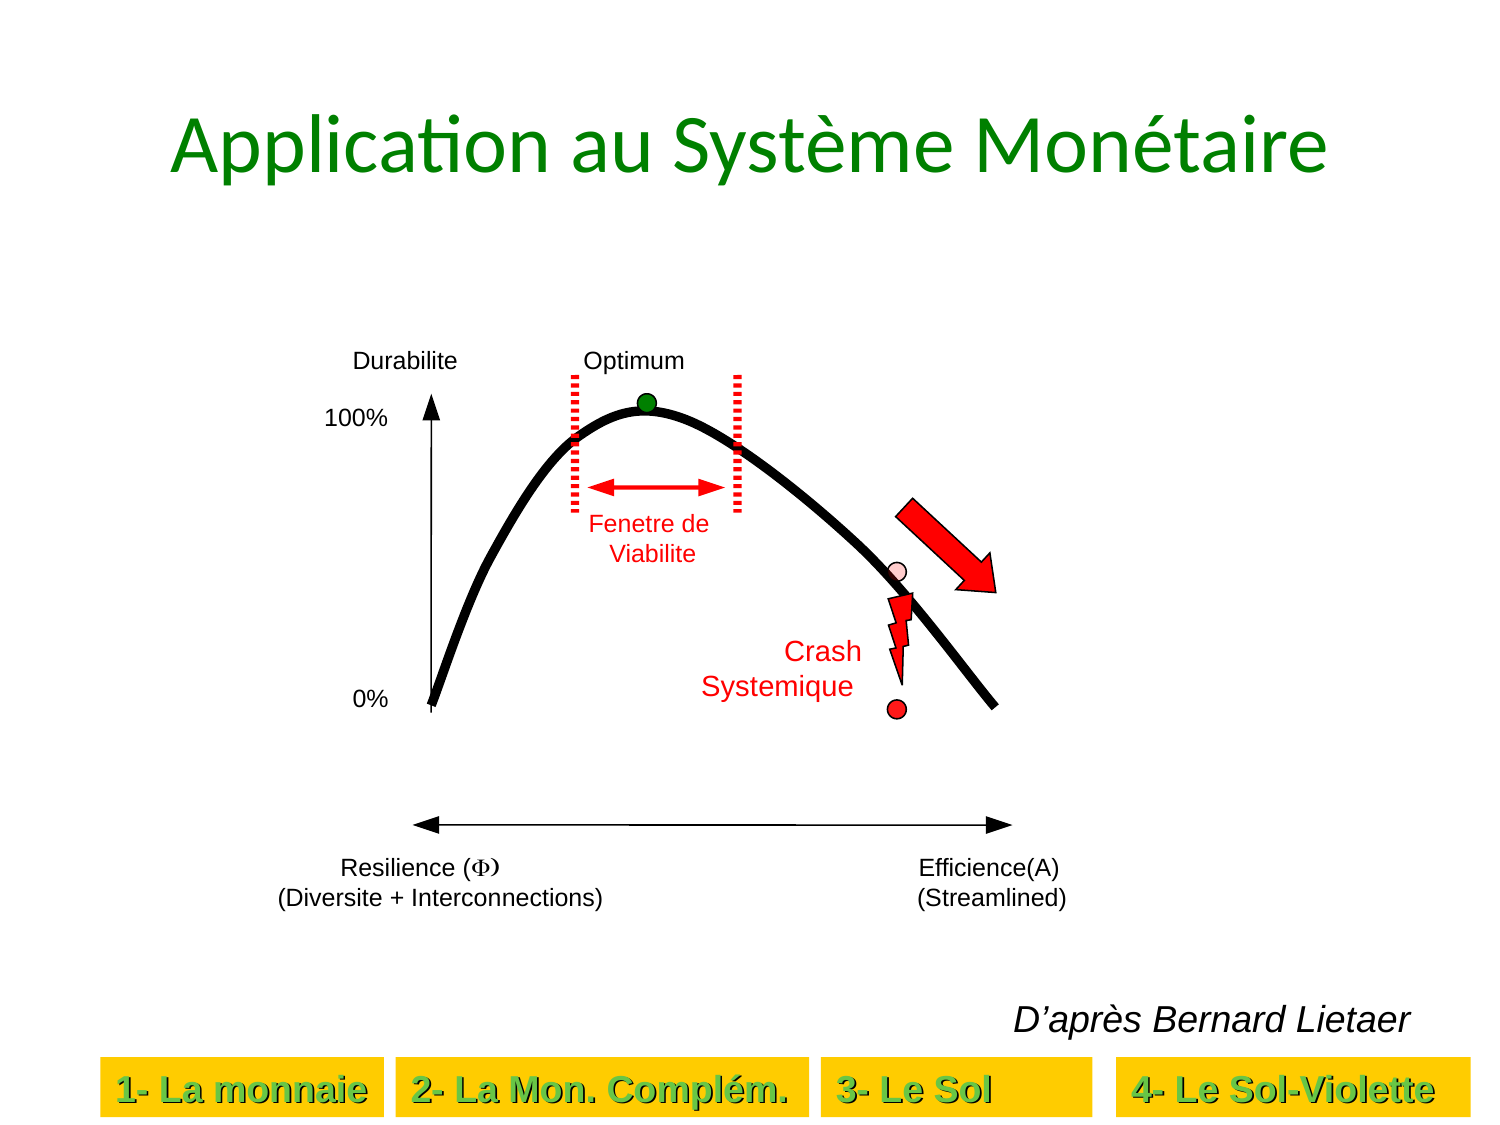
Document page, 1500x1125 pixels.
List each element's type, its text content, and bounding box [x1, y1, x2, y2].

text_box Crash Systemique [685, 624, 877, 710]
text_box [637, 393, 657, 413]
text_box [888, 593, 913, 686]
title Application au Système Monétaire [75, 45, 1426, 233]
text_box 100% [300, 393, 413, 451]
text_box [887, 699, 907, 719]
text_box 0% [337, 675, 413, 732]
text_box [887, 562, 907, 582]
text_box Durabilite Optimum [337, 337, 863, 394]
text_box Resilience (F) Efficience(A) (Diversite + Interconnections) (Streamlined) [262, 843, 1213, 938]
text_box [895, 498, 996, 593]
text_box Fenetre de Viabilite [573, 500, 733, 575]
text_box D’après Bernard Lietaer [998, 987, 1425, 1048]
